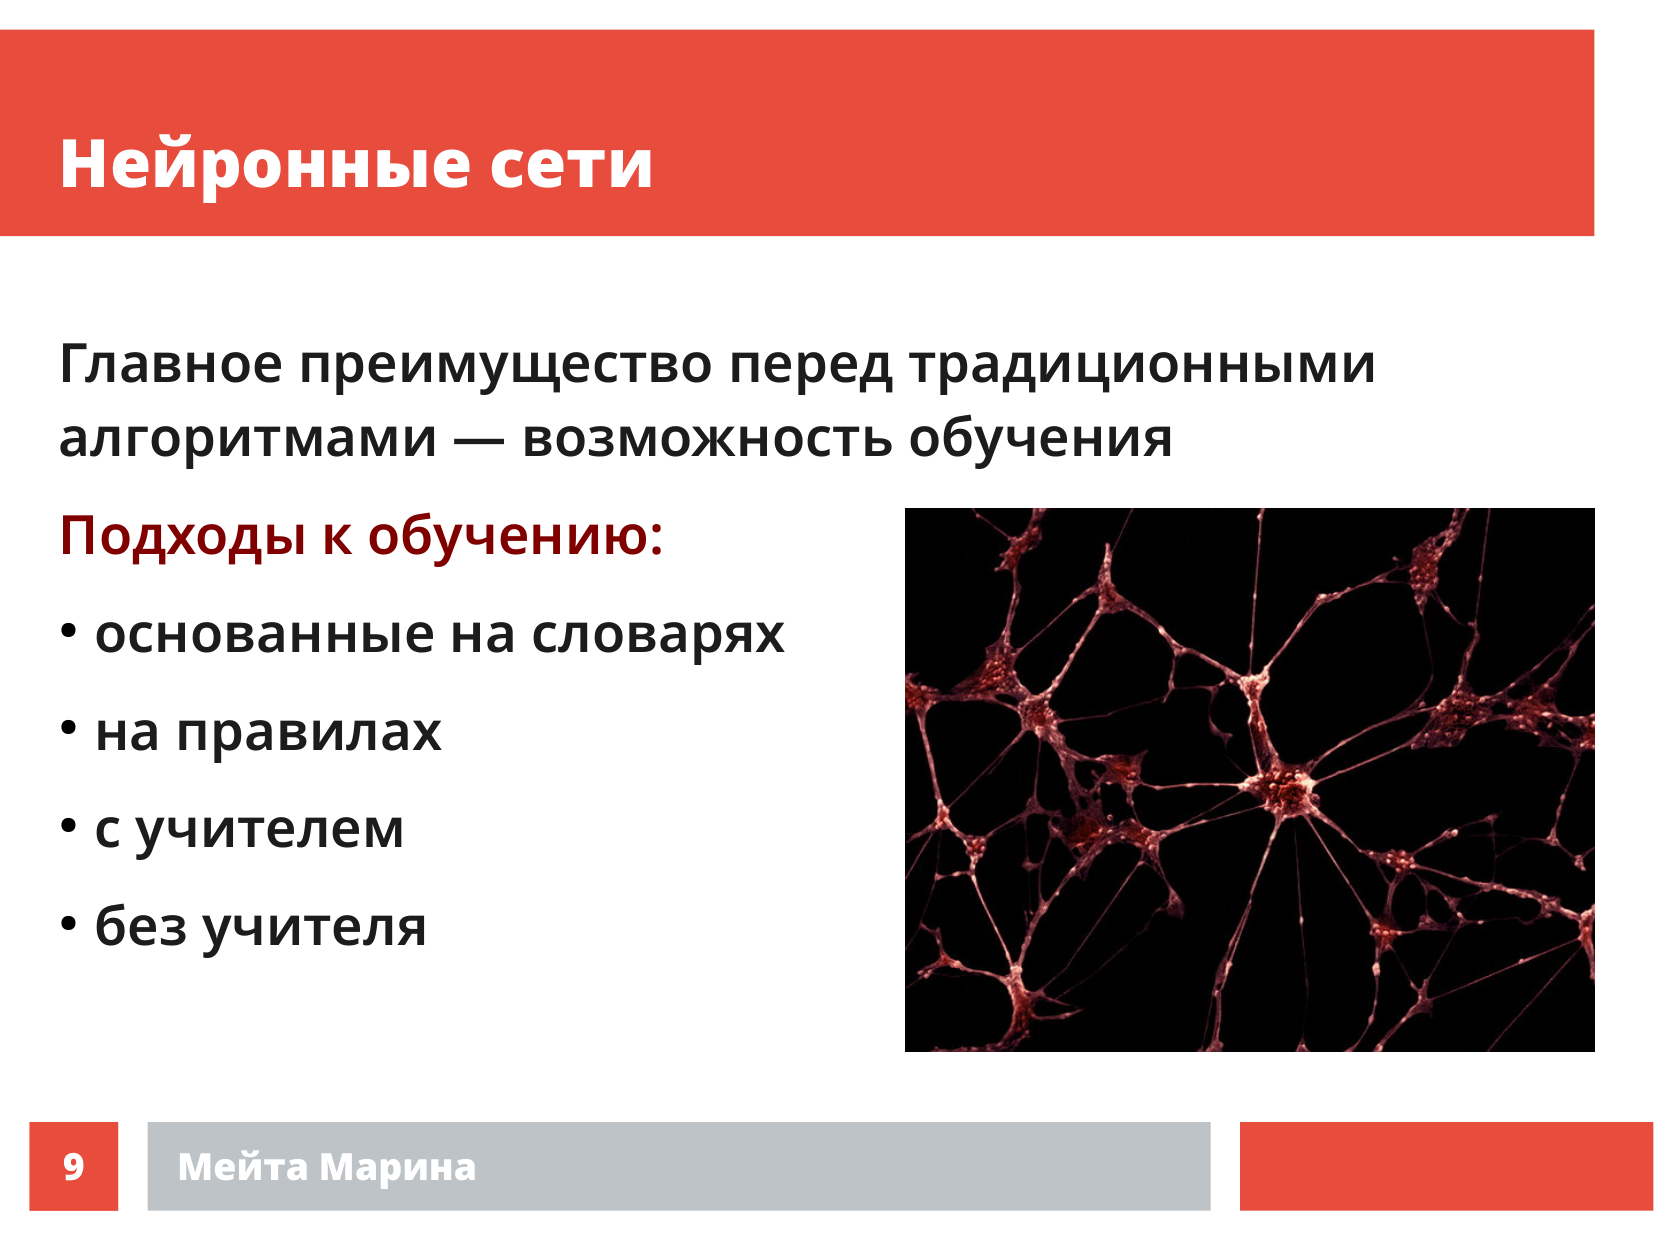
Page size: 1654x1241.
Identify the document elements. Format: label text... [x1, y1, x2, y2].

list Главное преимущество перед традиционными алгоритмами — возможность обучения Подходы к обучению: основанные на словарях на правилах с учителем без учителя [59, 324, 1565, 1093]
picture [905, 508, 1595, 1052]
title Нейронные сети [59, 59, 1595, 207]
